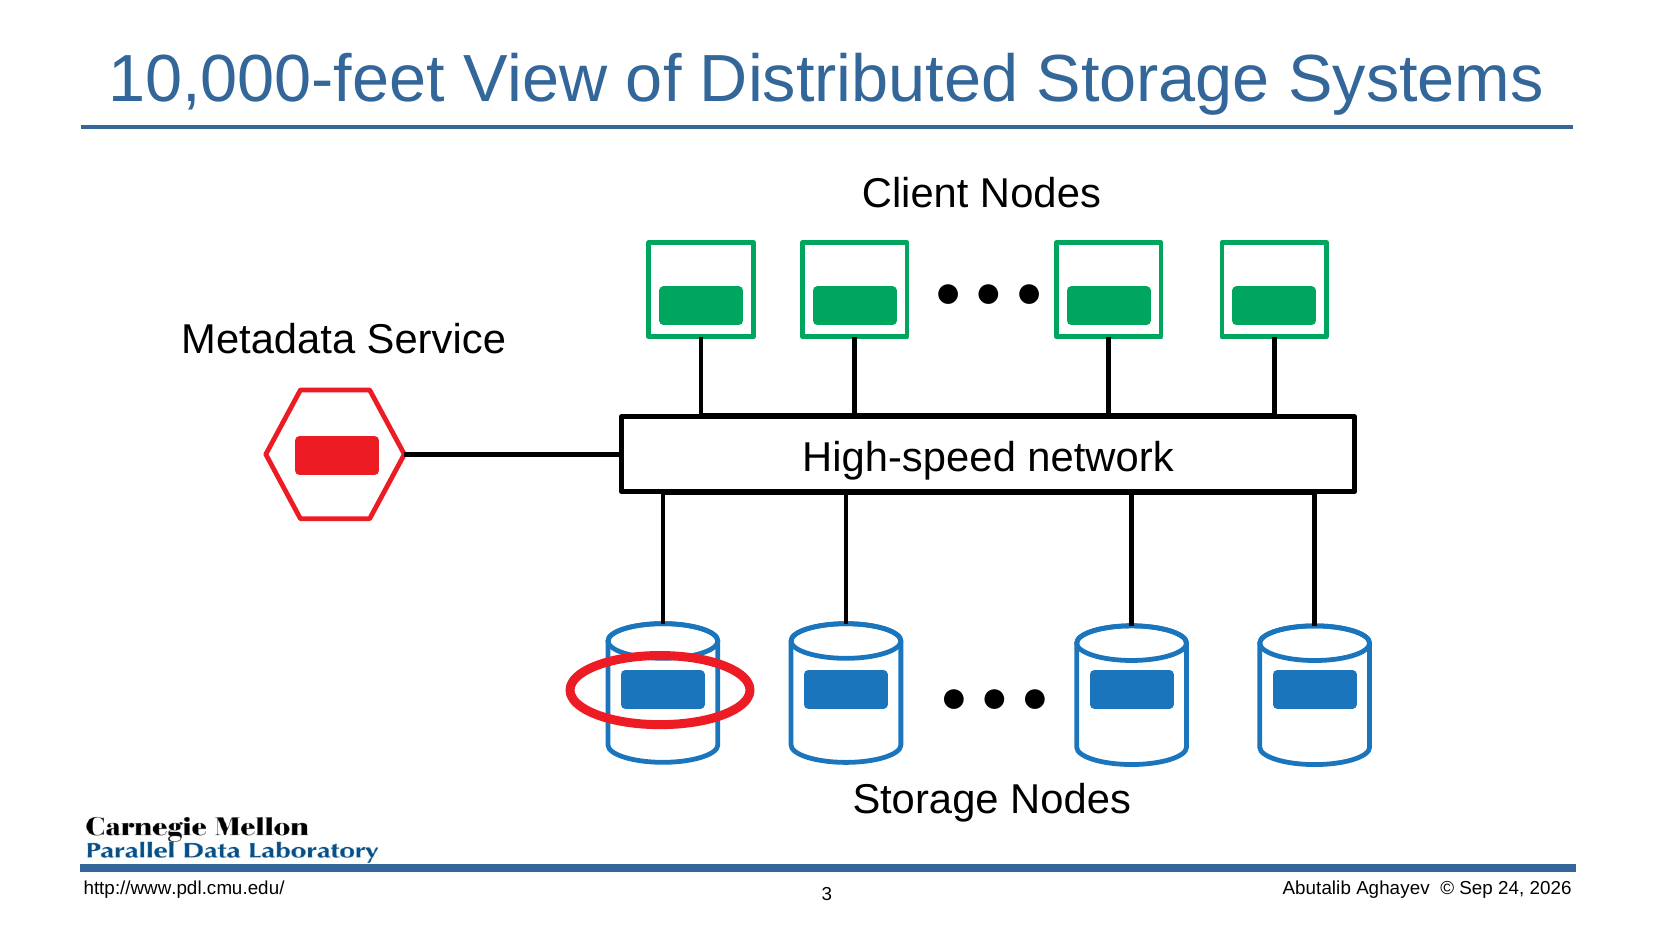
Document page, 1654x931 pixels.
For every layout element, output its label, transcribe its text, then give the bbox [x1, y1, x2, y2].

text_box [1221, 242, 1327, 337]
text_box High-speed network [621, 416, 1355, 492]
text_box [1076, 645, 1187, 765]
text_box [1259, 644, 1370, 765]
text_box http://www.pdl.cmu.edu/ [66, 866, 481, 919]
text_box Client Nodes [847, 158, 1118, 224]
text_box [791, 644, 901, 763]
text_box [802, 242, 907, 337]
text_box Abutalib Aghayev © Nov 5, 2019 [1168, 866, 1589, 919]
text_box [648, 242, 754, 337]
text_box ● ● ● [919, 253, 1070, 324]
text_box [570, 642, 751, 763]
text_box [1056, 242, 1162, 337]
text_box Storage Nodes [837, 764, 1147, 831]
text_box <number> [665, 872, 989, 902]
picture [85, 809, 378, 863]
title 10,000-feet View of Distributed Storage Systems [66, 14, 1588, 136]
text_box Metadata Service [166, 304, 522, 390]
text_box ● ● ● [925, 658, 1076, 729]
text_box [265, 390, 404, 519]
